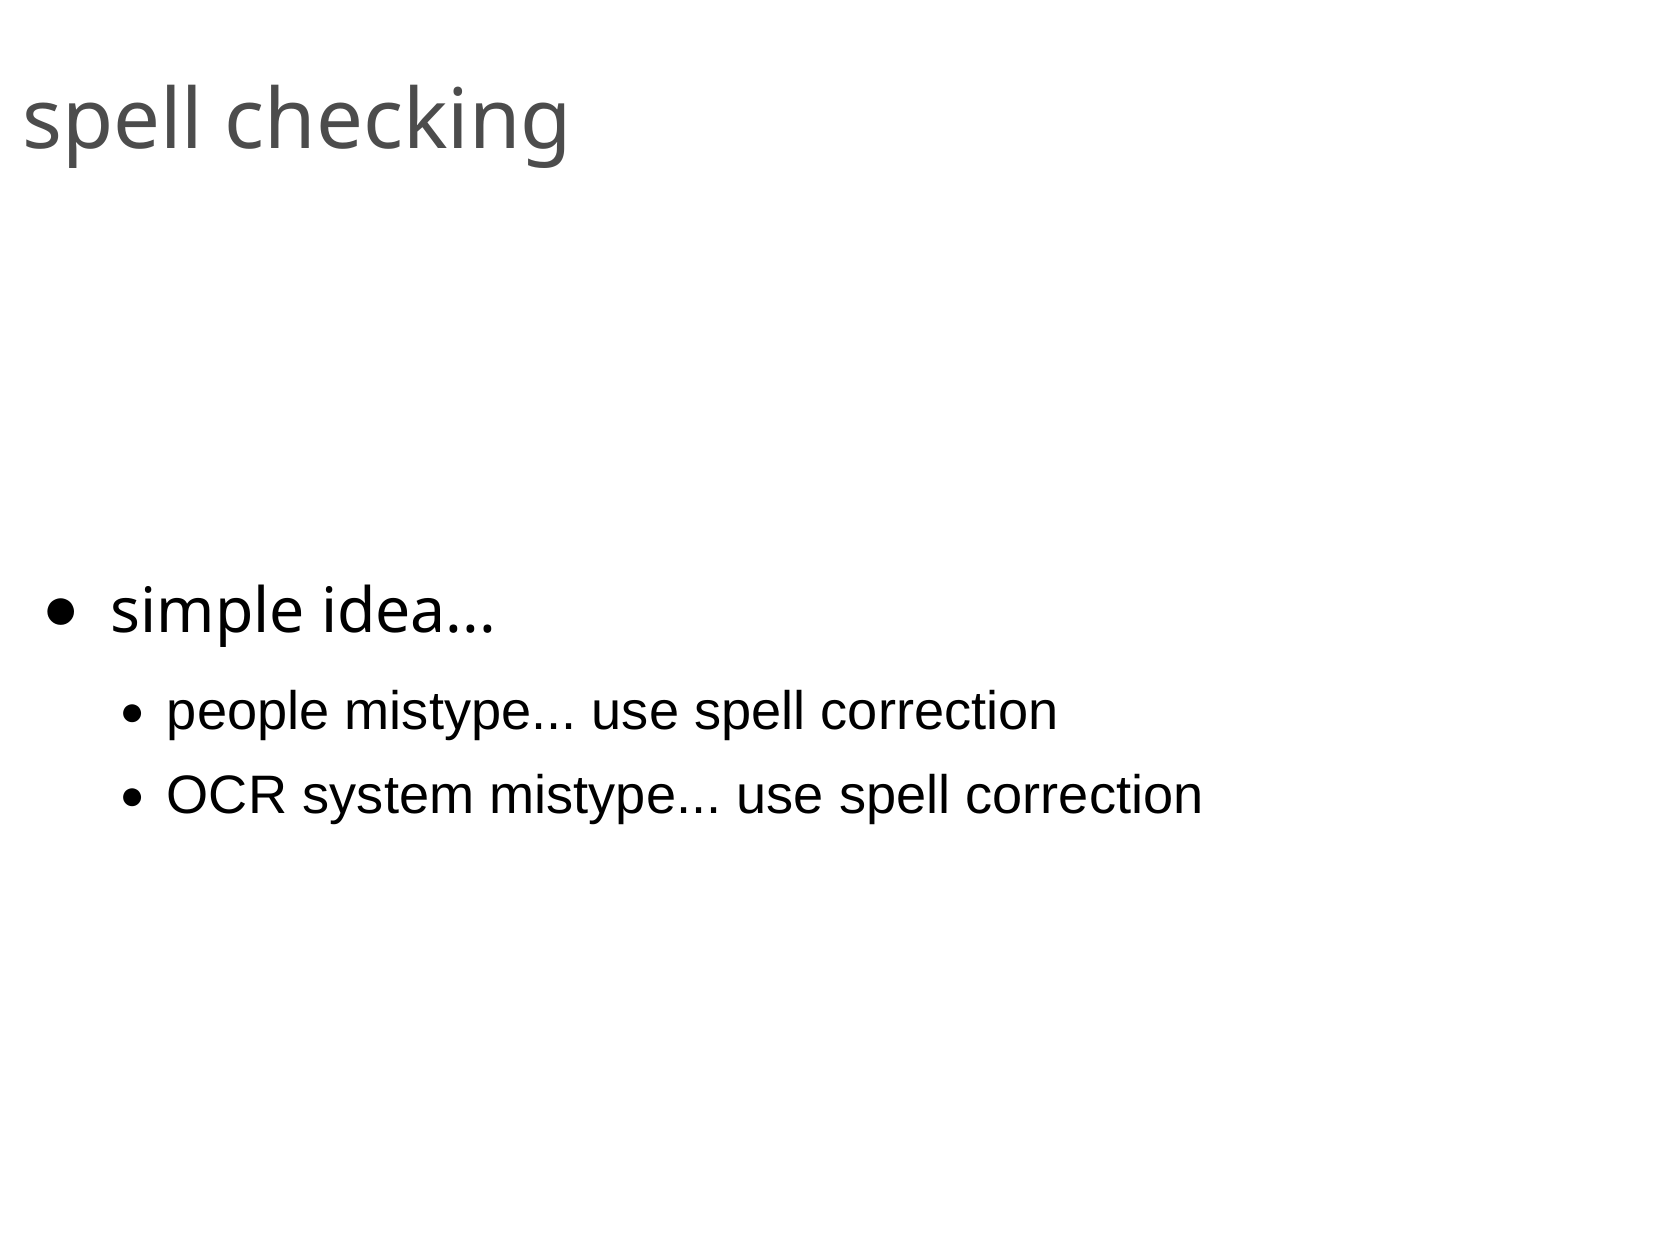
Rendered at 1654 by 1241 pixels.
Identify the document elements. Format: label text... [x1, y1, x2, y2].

title spell checking [22, 26, 1654, 205]
list simple idea... people mistype... use spell correction OCR system mistype... use spell correction [25, 233, 1654, 1158]
